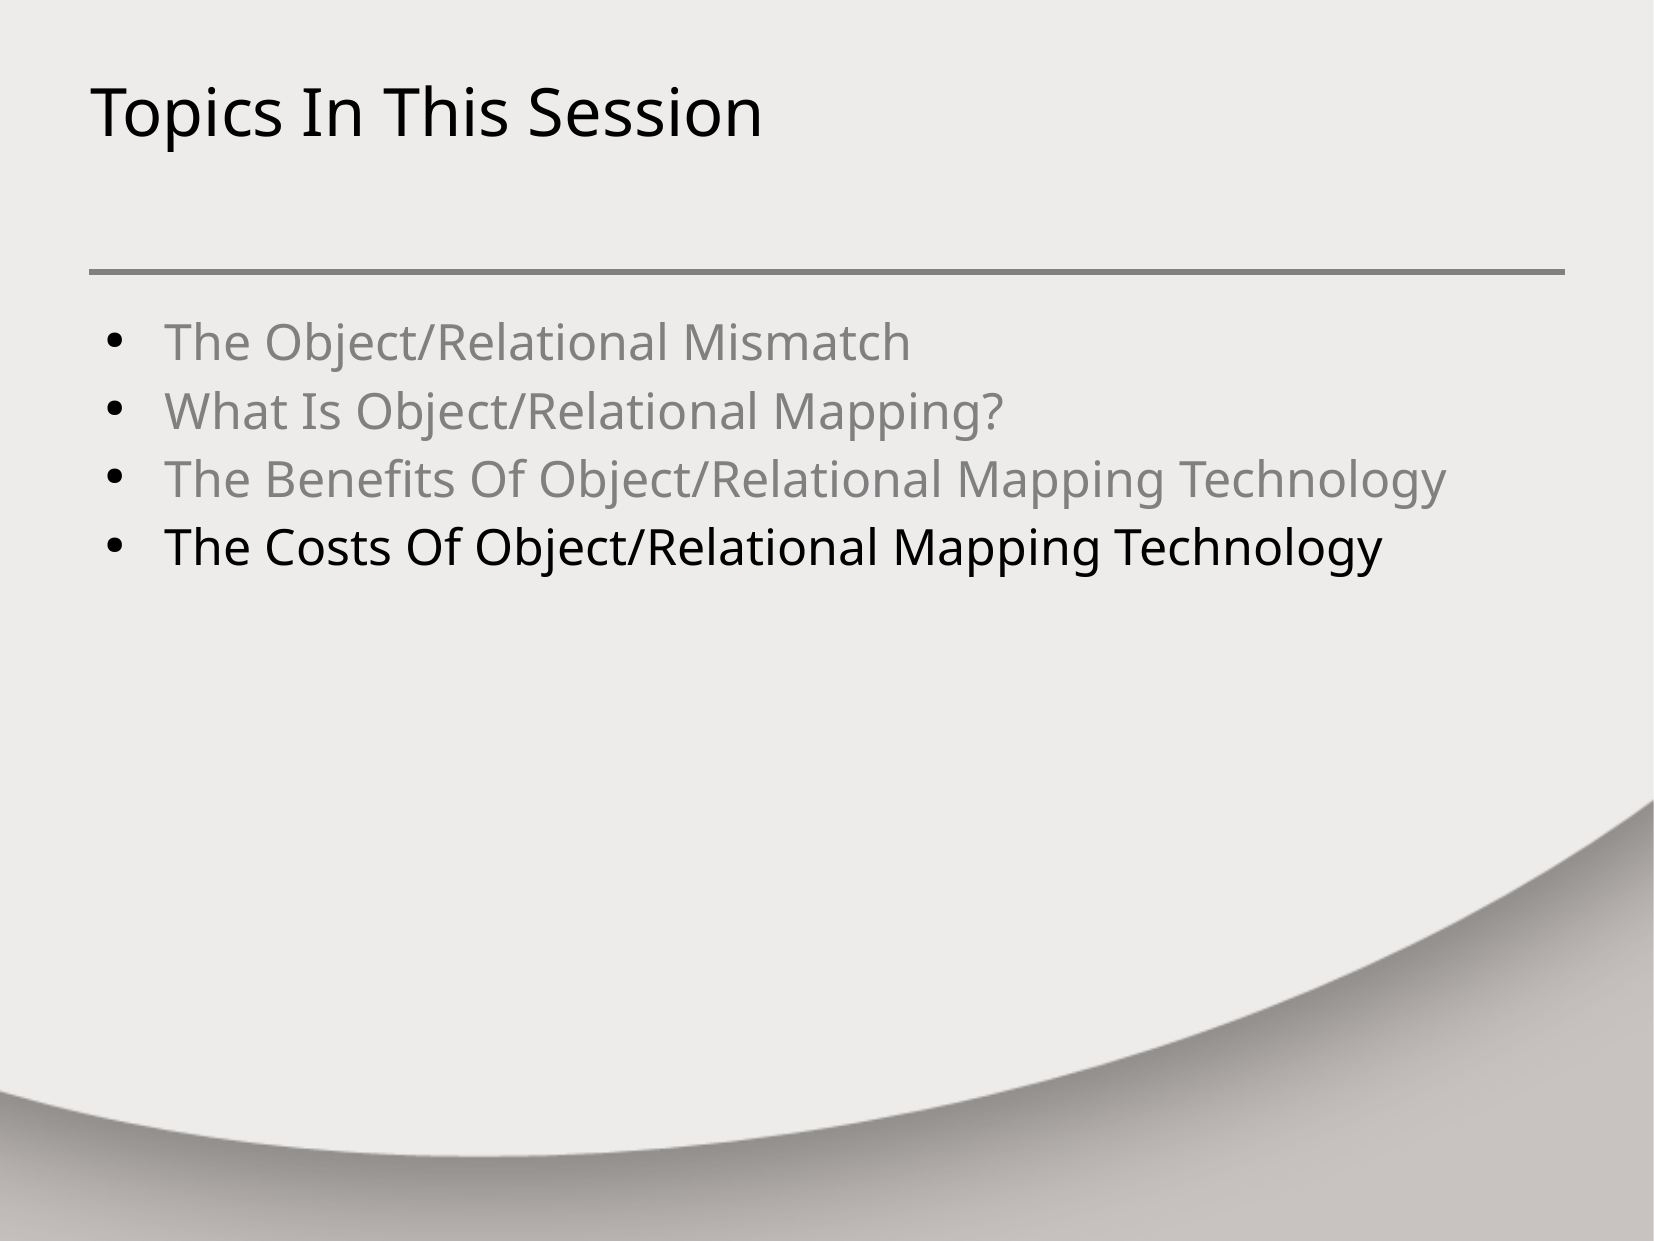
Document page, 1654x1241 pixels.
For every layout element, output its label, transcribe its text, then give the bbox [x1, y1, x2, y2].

title Topics In This Session [90, 75, 1565, 238]
text_box The Object/Relational Mismatch What Is Object/Relational Mapping? The Benefits Of Object/Relational Mapping Technology The Costs Of Object/Relational Mapping Technology [90, 300, 1567, 1157]
picture [0, 0, 1654, 1241]
